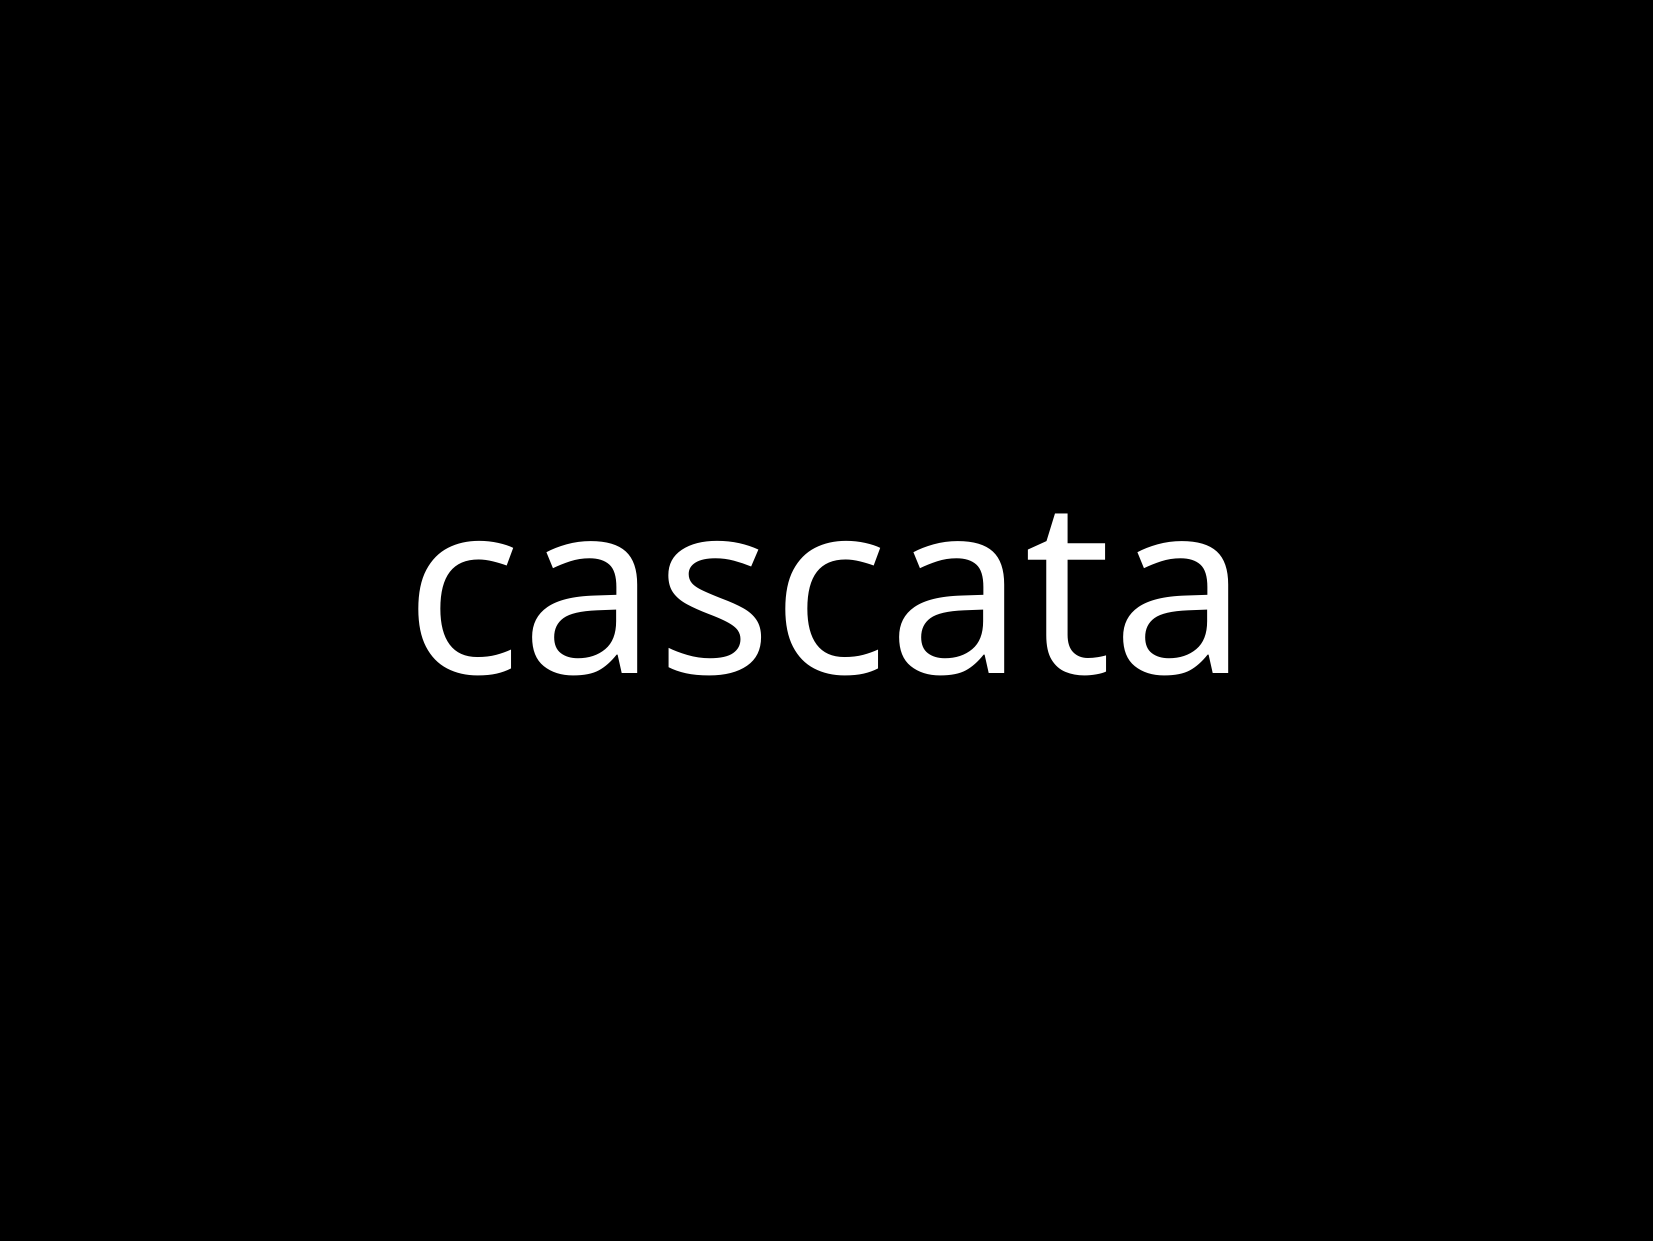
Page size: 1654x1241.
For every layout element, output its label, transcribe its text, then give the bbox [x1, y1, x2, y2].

subtitle cascata [82, 56, 1571, 1102]
